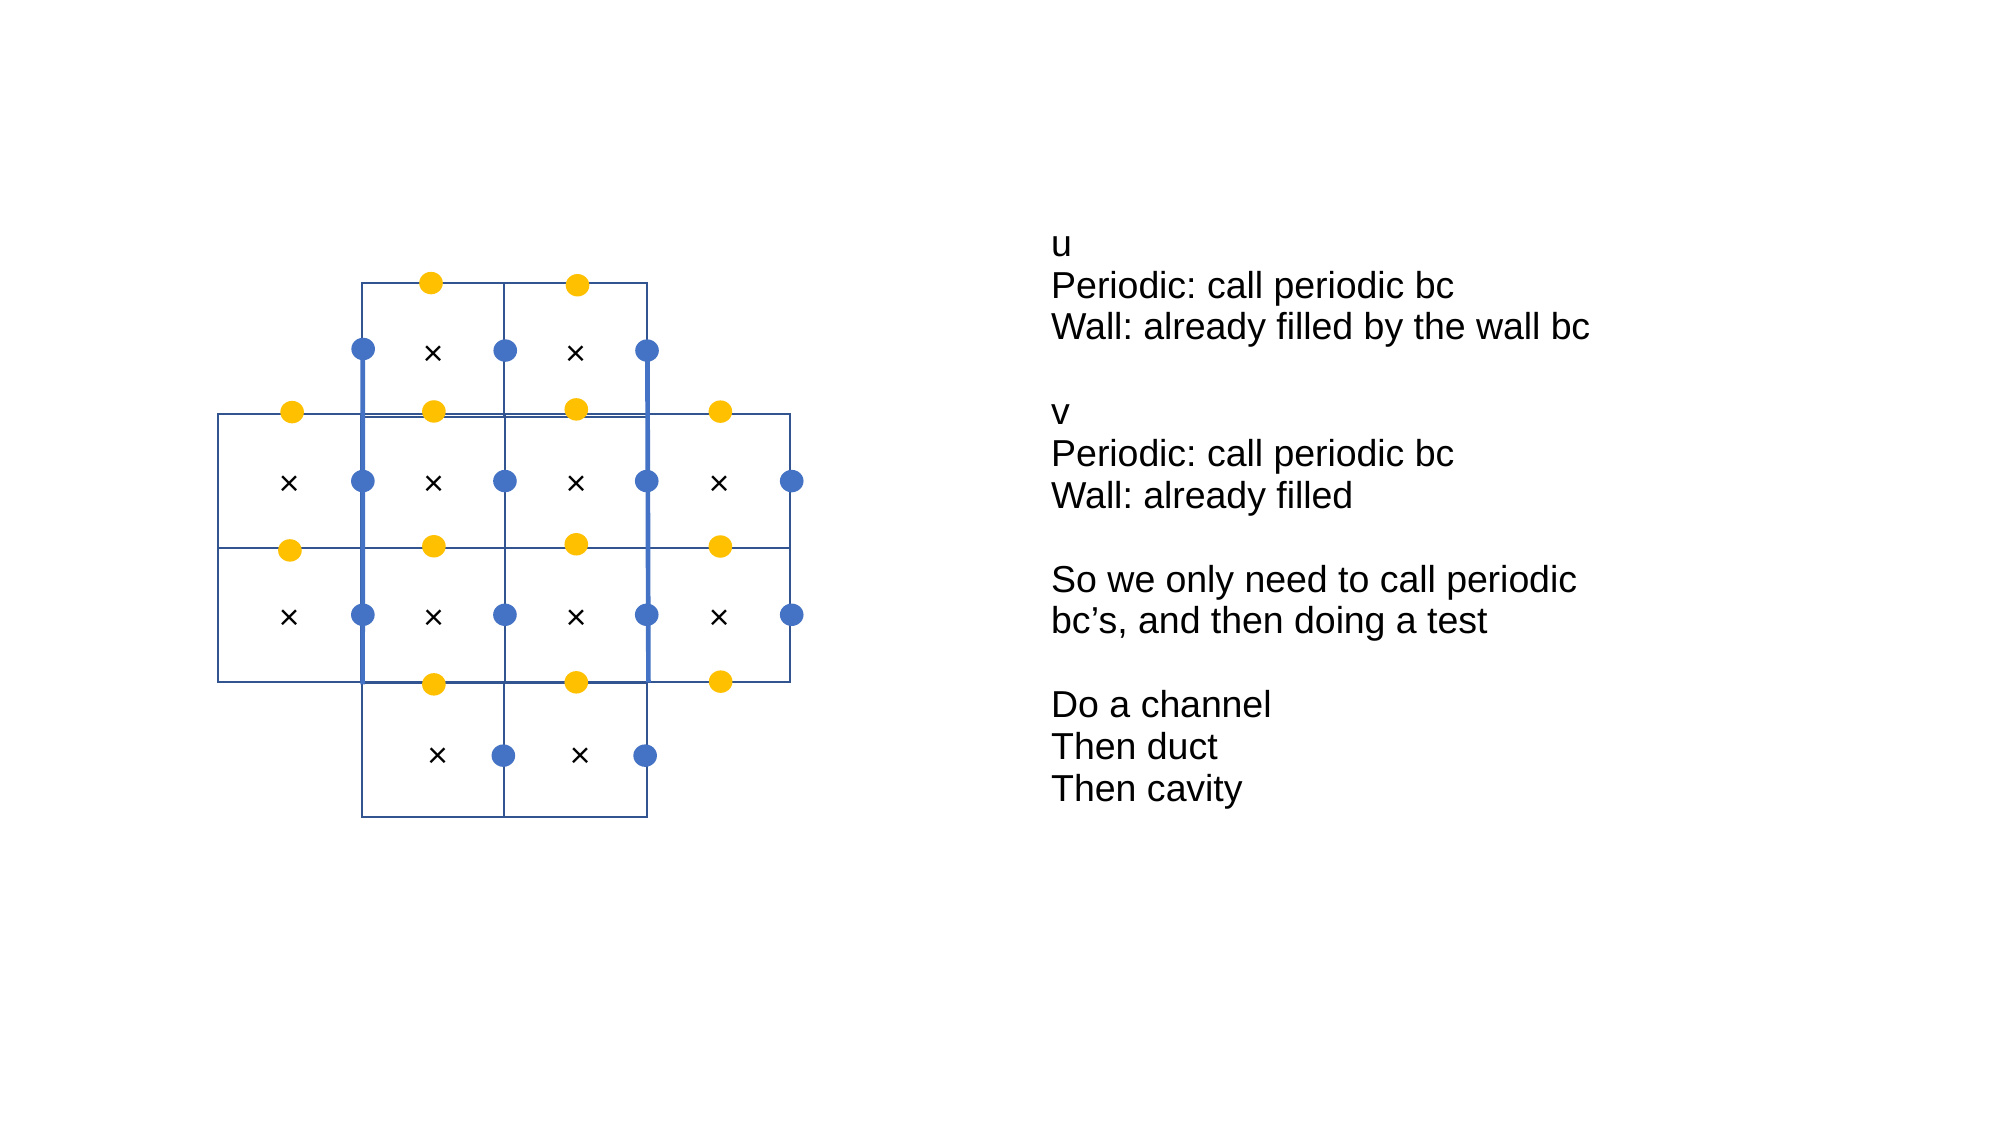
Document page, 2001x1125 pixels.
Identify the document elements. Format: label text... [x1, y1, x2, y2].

text_box × [551, 320, 600, 381]
text_box [279, 540, 301, 561]
text_box [636, 340, 658, 361]
text_box [634, 745, 656, 766]
text_box [780, 604, 803, 625]
text_box × [409, 585, 458, 645]
text_box [494, 340, 517, 361]
text_box [565, 399, 588, 420]
text_box [709, 536, 732, 557]
text_box [352, 470, 374, 492]
text_box [565, 534, 588, 555]
text_box [566, 275, 589, 296]
text_box [492, 745, 515, 766]
text_box × [265, 585, 314, 645]
text_box [352, 338, 374, 360]
text_box [635, 471, 645, 492]
text_box [494, 604, 516, 625]
text_box u Periodic: call periodic bc Wall: already filled by the wall bc v Periodic: call periodic bc Wall: already filled So we only need to call periodic bc’s, and then doing a test Do a channel Then duct Then cavity [1036, 214, 1674, 860]
text_box [281, 401, 303, 423]
text_box [494, 470, 516, 492]
text_box [635, 604, 645, 625]
text_box × [695, 585, 744, 645]
text_box × [265, 451, 314, 511]
text_box [420, 272, 442, 294]
text_box [780, 470, 803, 492]
text_box [709, 401, 732, 422]
text_box [423, 536, 445, 557]
text_box × [413, 722, 462, 783]
text_box [709, 671, 732, 692]
text_box × [556, 722, 605, 783]
text_box × [552, 585, 601, 645]
text_box × [409, 451, 458, 511]
text_box [651, 605, 658, 625]
text_box × [695, 451, 744, 511]
text_box [651, 471, 658, 491]
text_box [423, 401, 445, 422]
text_box [423, 674, 445, 695]
text_box × [552, 451, 601, 511]
text_box [565, 672, 588, 693]
text_box × [409, 320, 458, 381]
text_box [352, 604, 374, 625]
